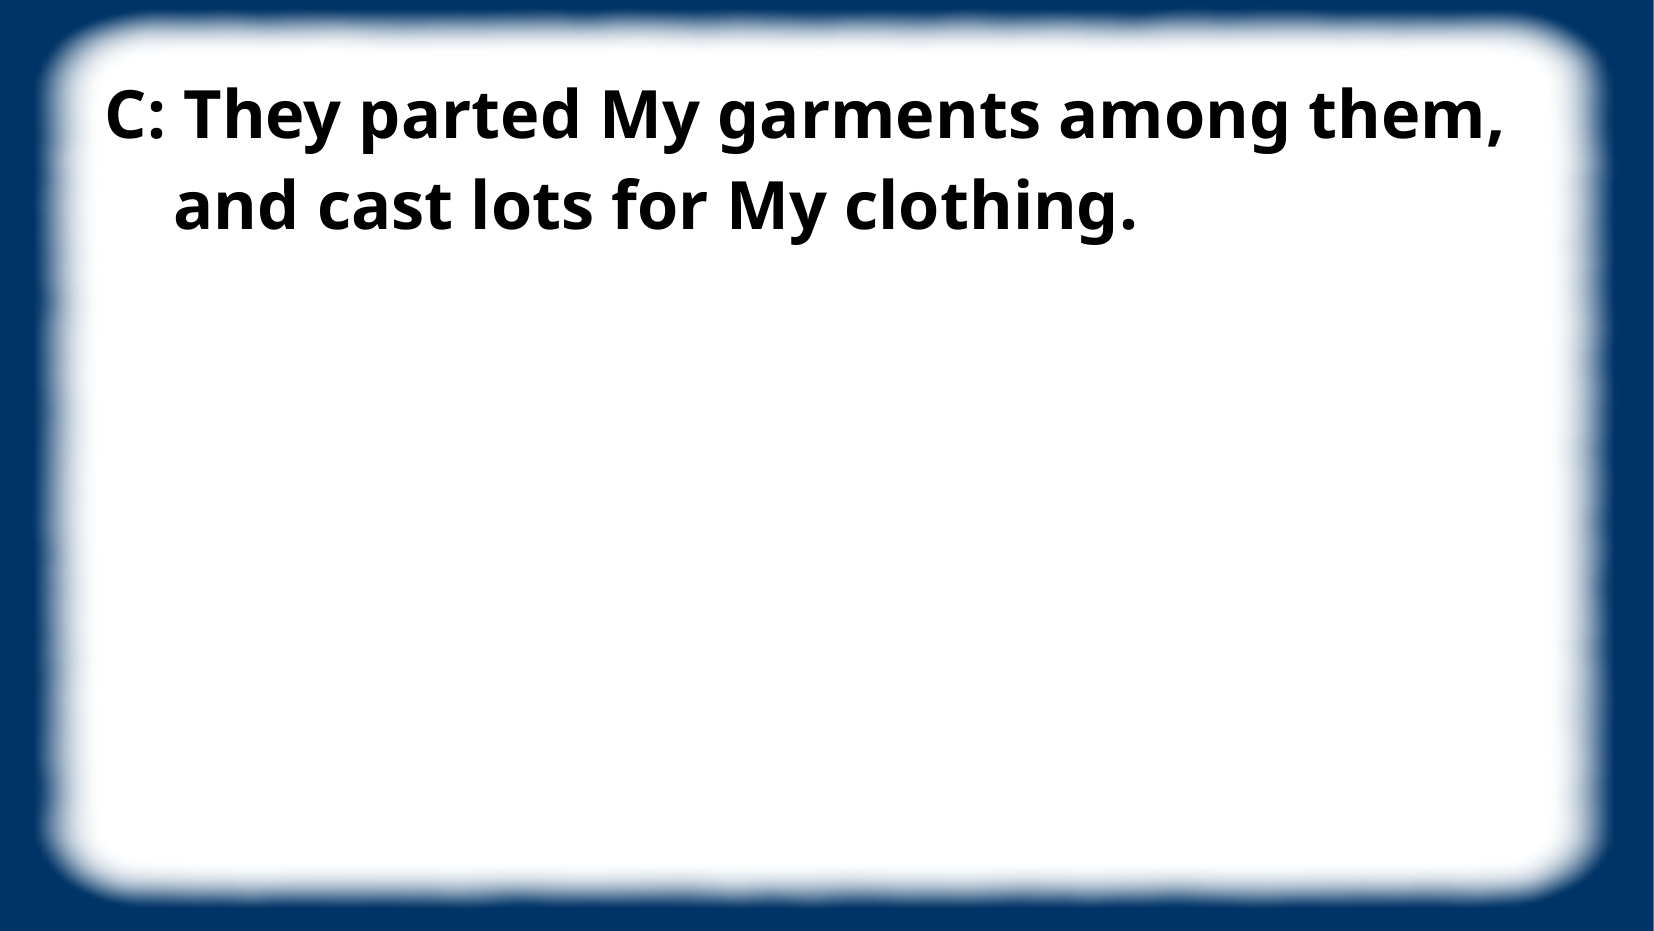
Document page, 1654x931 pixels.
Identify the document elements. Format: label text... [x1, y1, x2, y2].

picture [0, 0, 1654, 931]
text_box C: They parted My garments among them, and cast lots for My clothing. [90, 60, 1546, 253]
